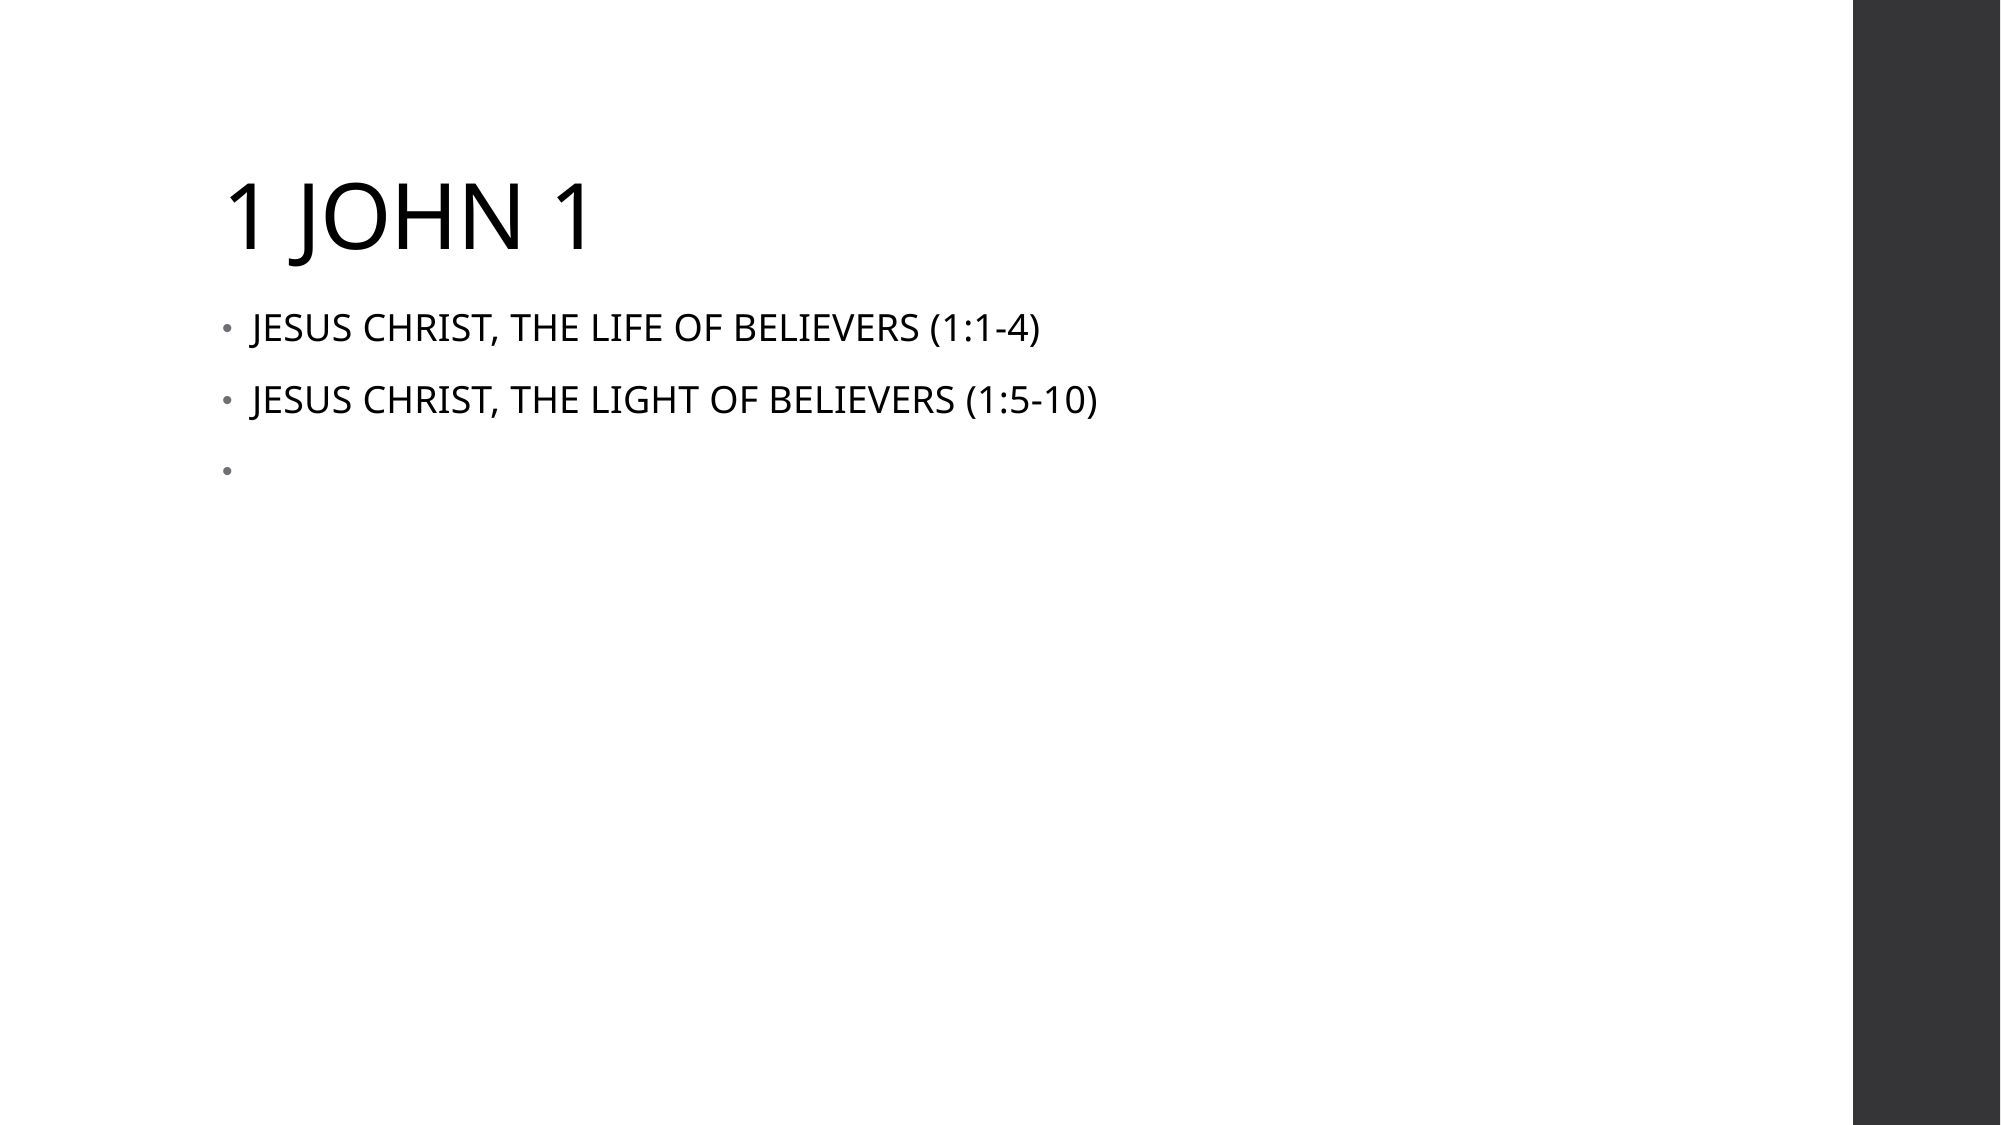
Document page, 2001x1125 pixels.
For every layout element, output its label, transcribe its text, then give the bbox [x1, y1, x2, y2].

list JESUS CHRIST, THE LIFE OF BELIEVERS (1:1-4) JESUS CHRIST, THE LIGHT OF BELIEVERS (1:5-10) [206, 299, 1617, 1014]
title 1 JOHN 1 [206, 60, 1797, 278]
